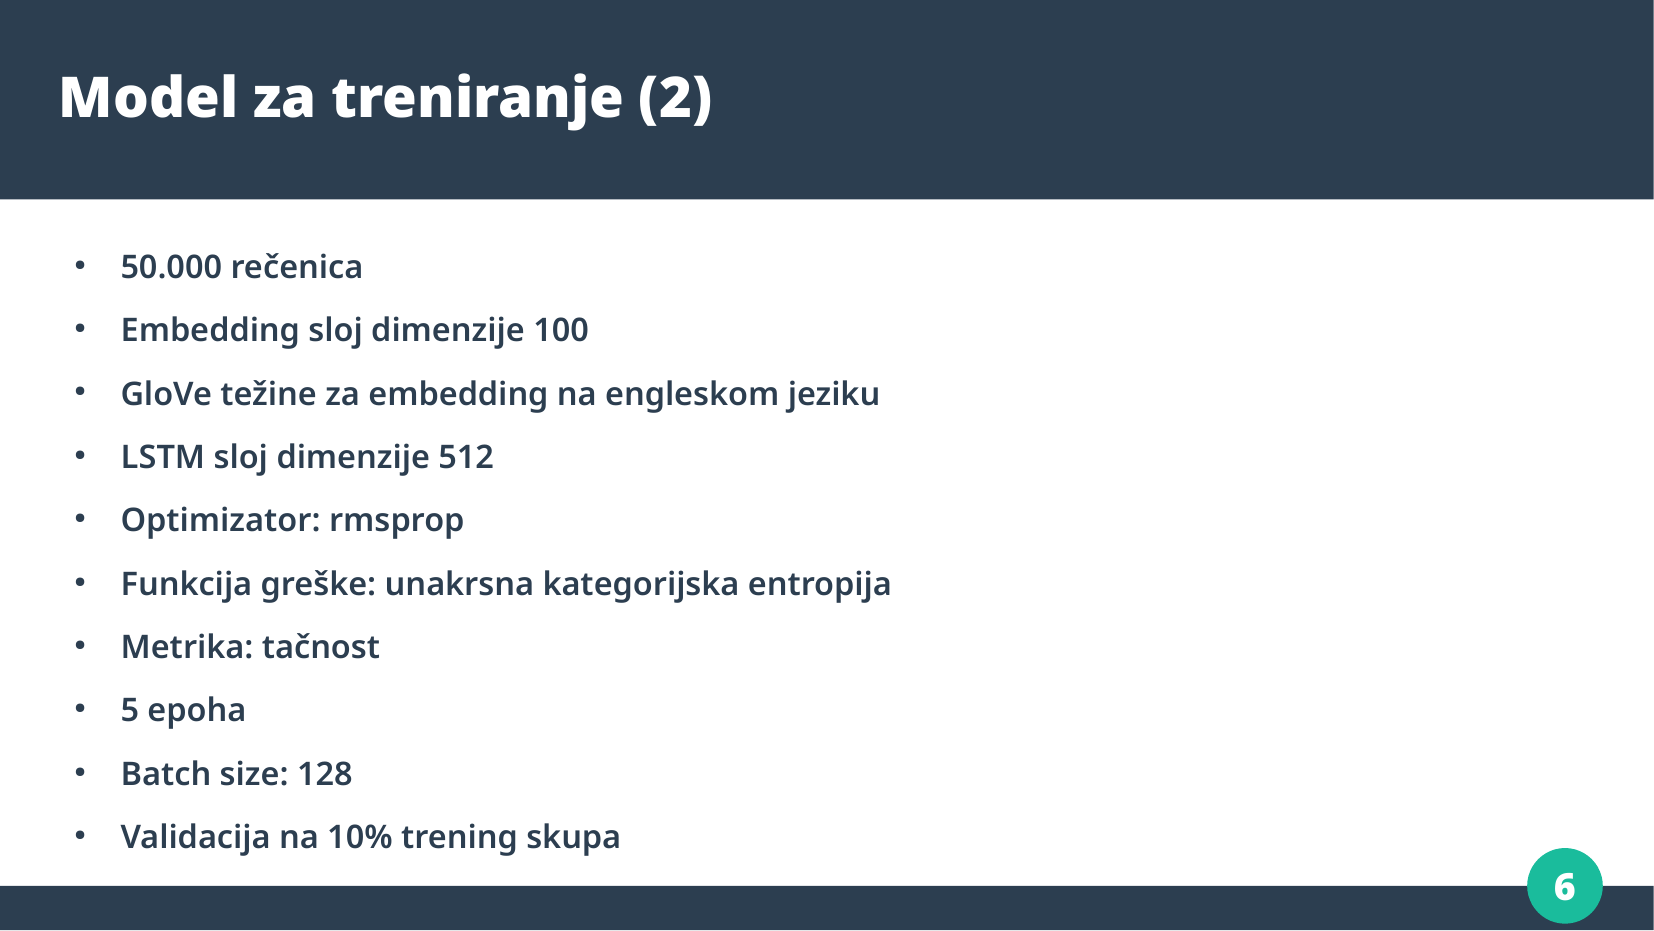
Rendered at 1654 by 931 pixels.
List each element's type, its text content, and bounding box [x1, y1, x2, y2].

list 50.000 rečenica Embedding sloj dimenzije 100 GloVe težine za embedding na engleskom jeziku LSTM sloj dimenzije 512 Optimizator: rmsprop Funkcija greške: unakrsna kategorijska entropija Metrika: tačnost 5 epoha Batch size: 128 Validacija na 10% trening skupa [59, 243, 1595, 864]
title Model za treniranje (2) [59, 37, 1595, 155]
